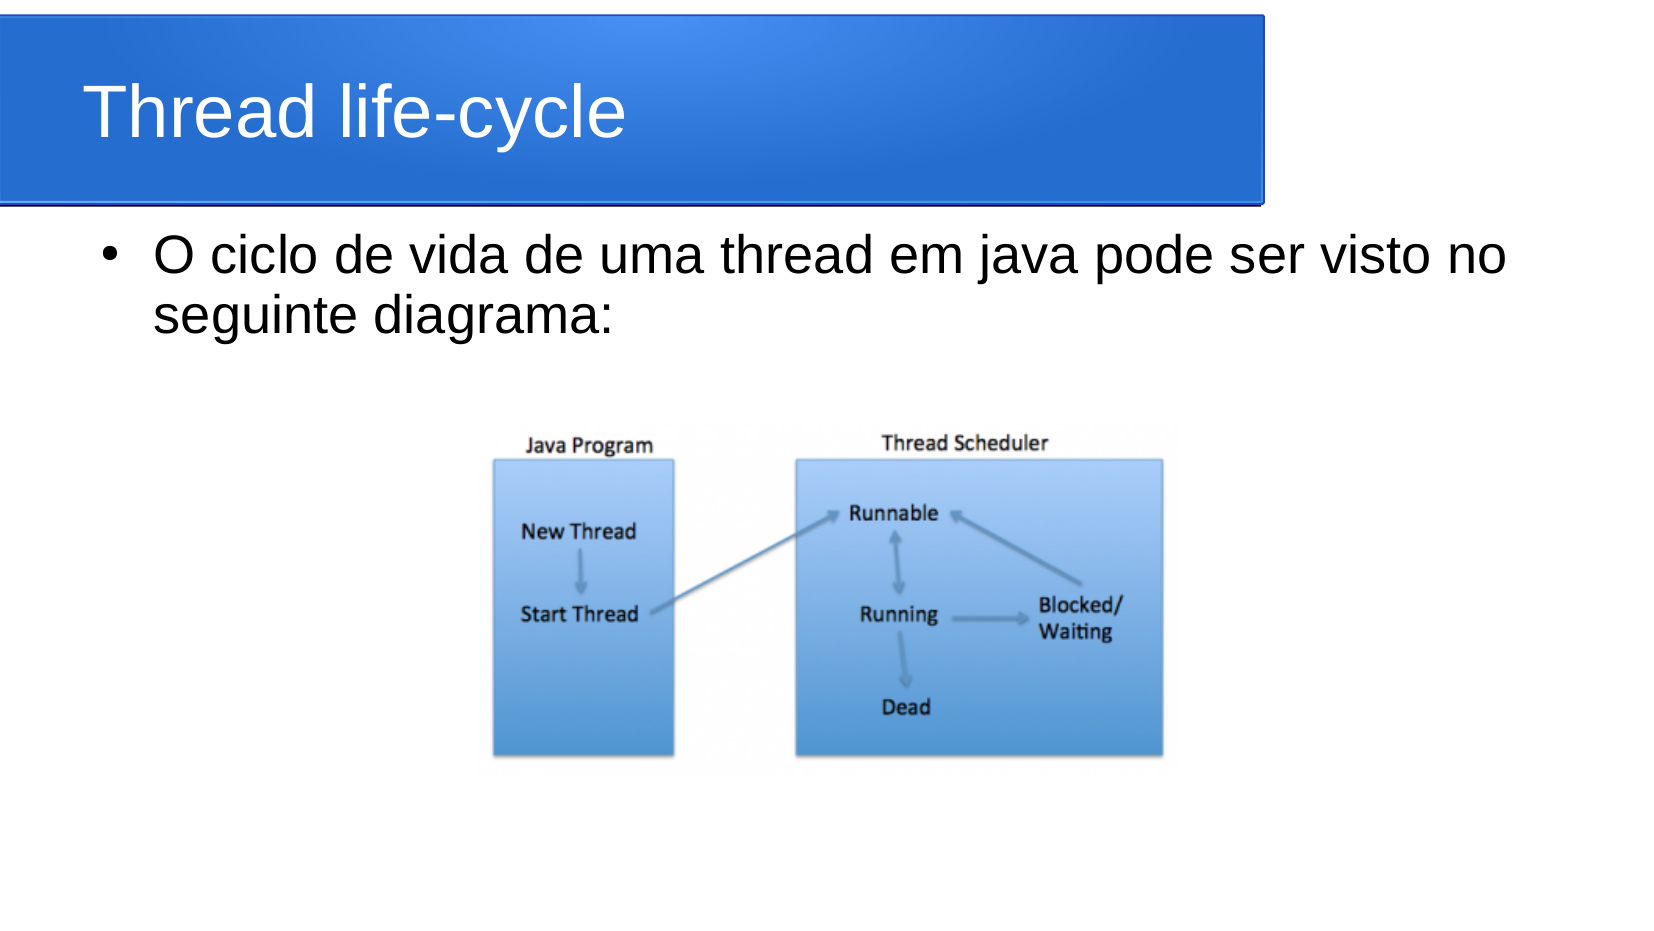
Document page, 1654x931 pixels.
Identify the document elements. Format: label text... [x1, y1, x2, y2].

title Thread life-cycle [82, 35, 1235, 189]
picture [477, 422, 1181, 778]
list O ciclo de vida de uma thread em java pode ser visto no seguinte diagrama: [82, 224, 1571, 764]
